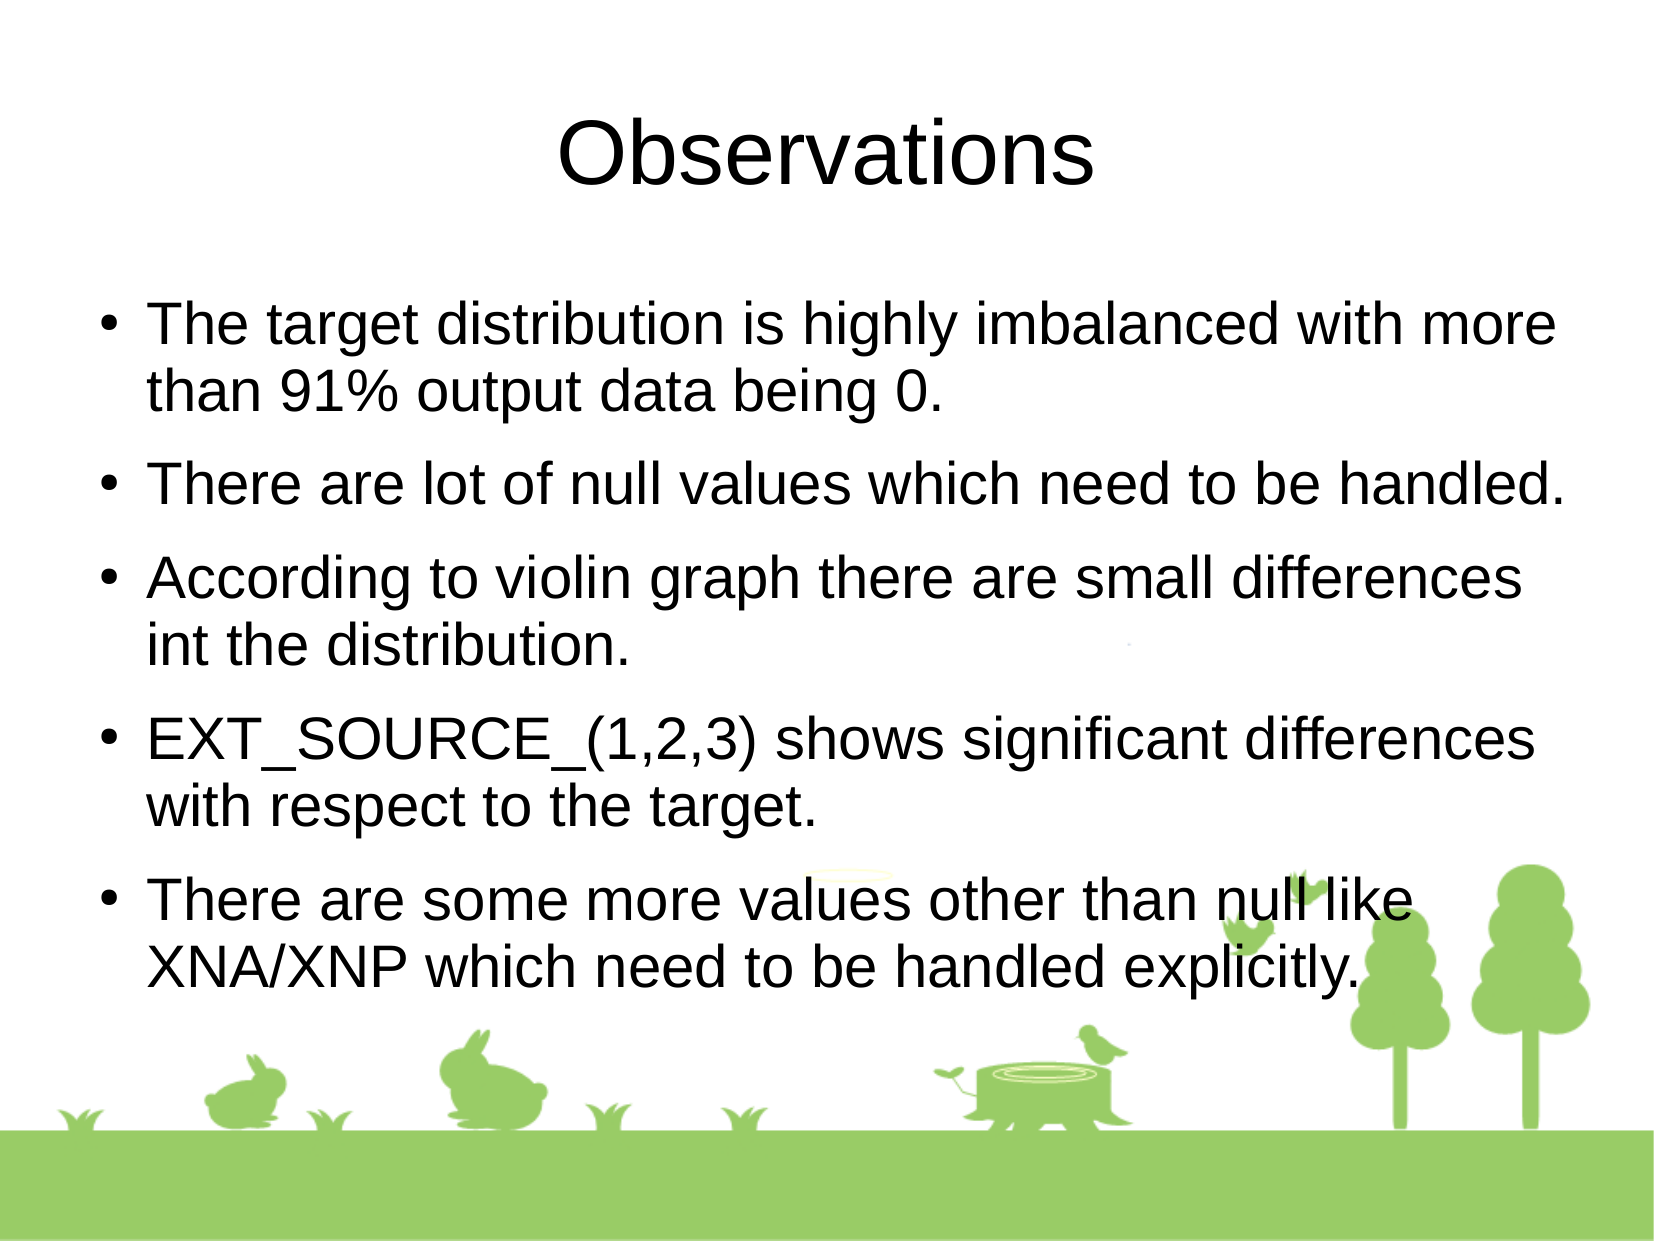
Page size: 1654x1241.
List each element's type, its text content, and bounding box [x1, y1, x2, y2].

picture [0, 0, 1654, 1241]
title Observations [82, 49, 1571, 257]
list The target distribution is highly imbalanced with more than 91% output data being 0. There are lot of null values which need to be handled. According to violin graph there are small differences int the distribution. EXT_SOURCE_(1,2,3) shows significant differences with respect to the target. There are some more values other than null like XNA/XNP which need to be handled explicitly. [82, 290, 1571, 1010]
